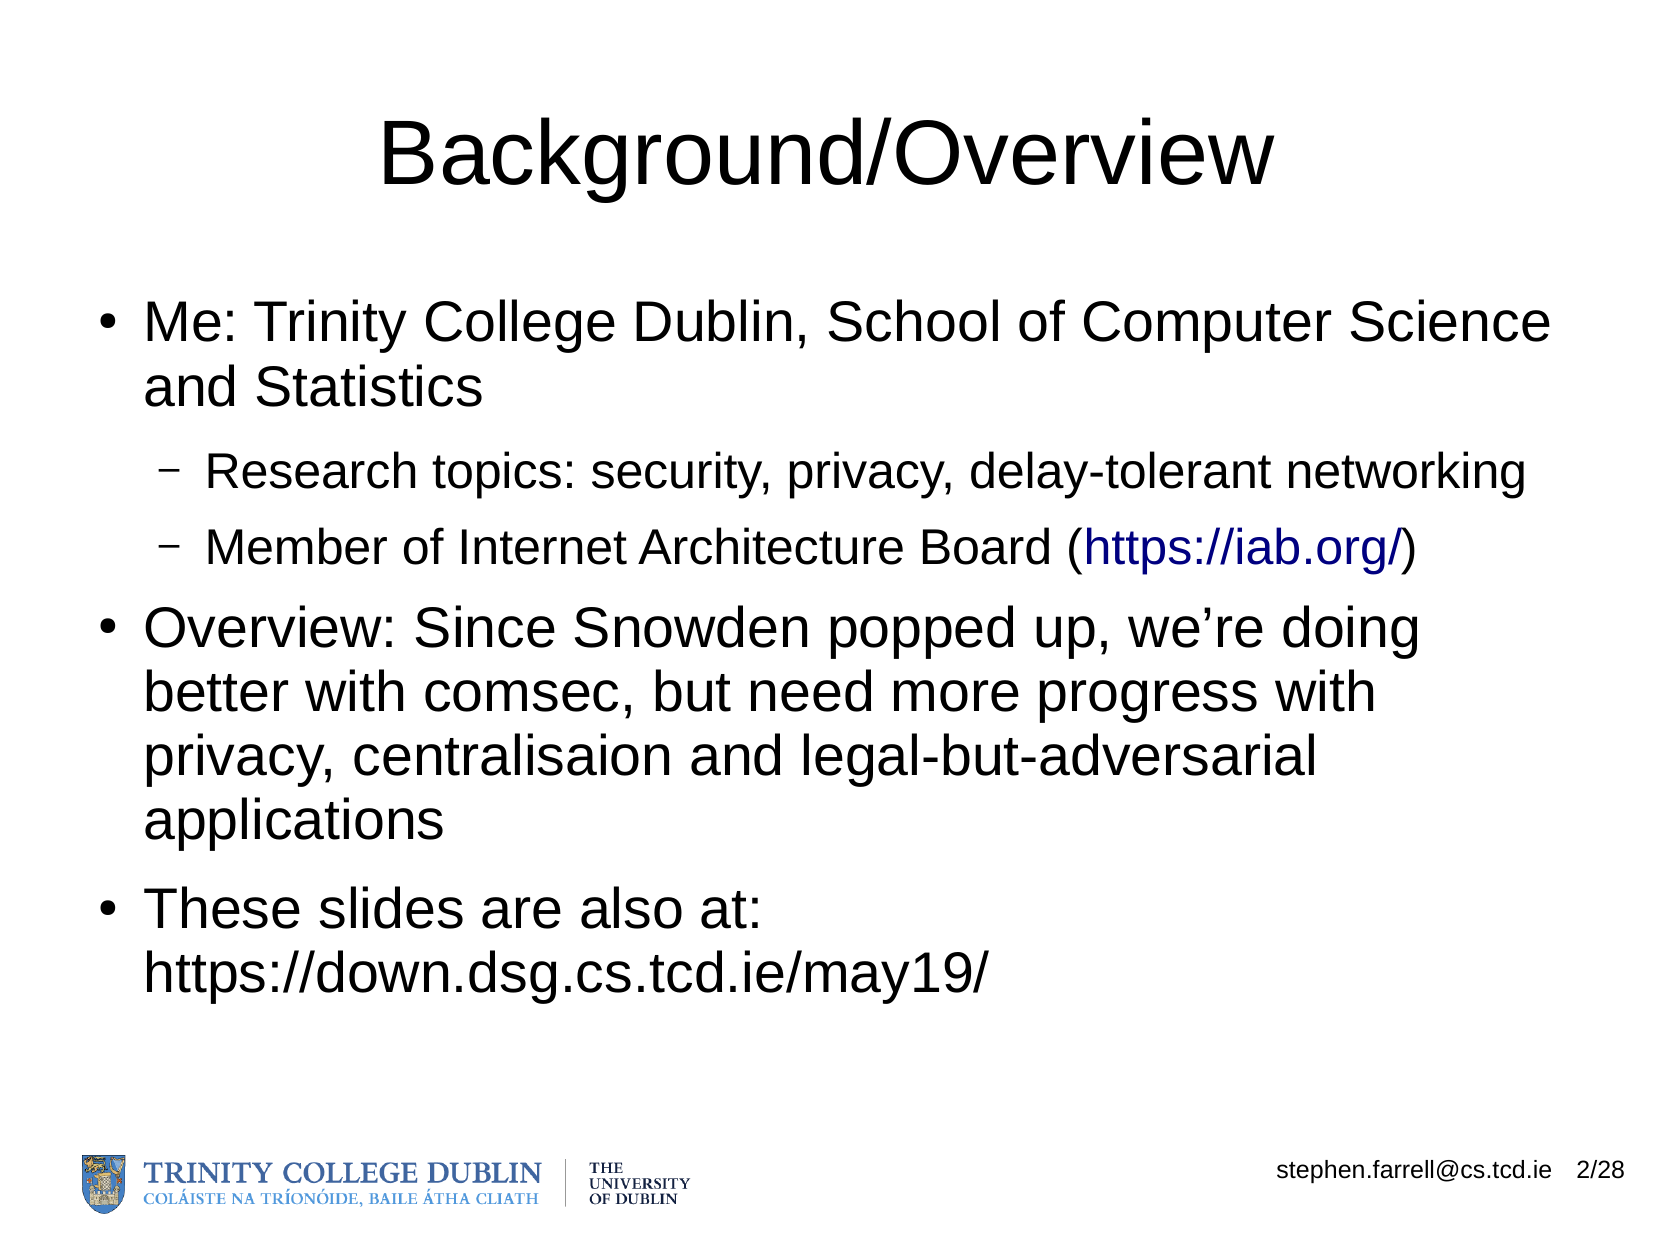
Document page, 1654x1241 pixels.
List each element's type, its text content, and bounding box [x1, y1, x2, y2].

list Me: Trinity College Dublin, School of Computer Science and Statistics Research topics: security, privacy, delay-tolerant networking Member of Internet Architecture Board (https://iab.org/) Overview: Since Snowden popped up, we’re doing better with comsec, but need more progress with privacy, centralisaion and legal-but-adversarial applications These slides are also at: https://down.dsg.cs.tcd.ie/may19/ [82, 290, 1571, 1010]
title Background/Overview [82, 49, 1571, 257]
picture [82, 1155, 694, 1214]
